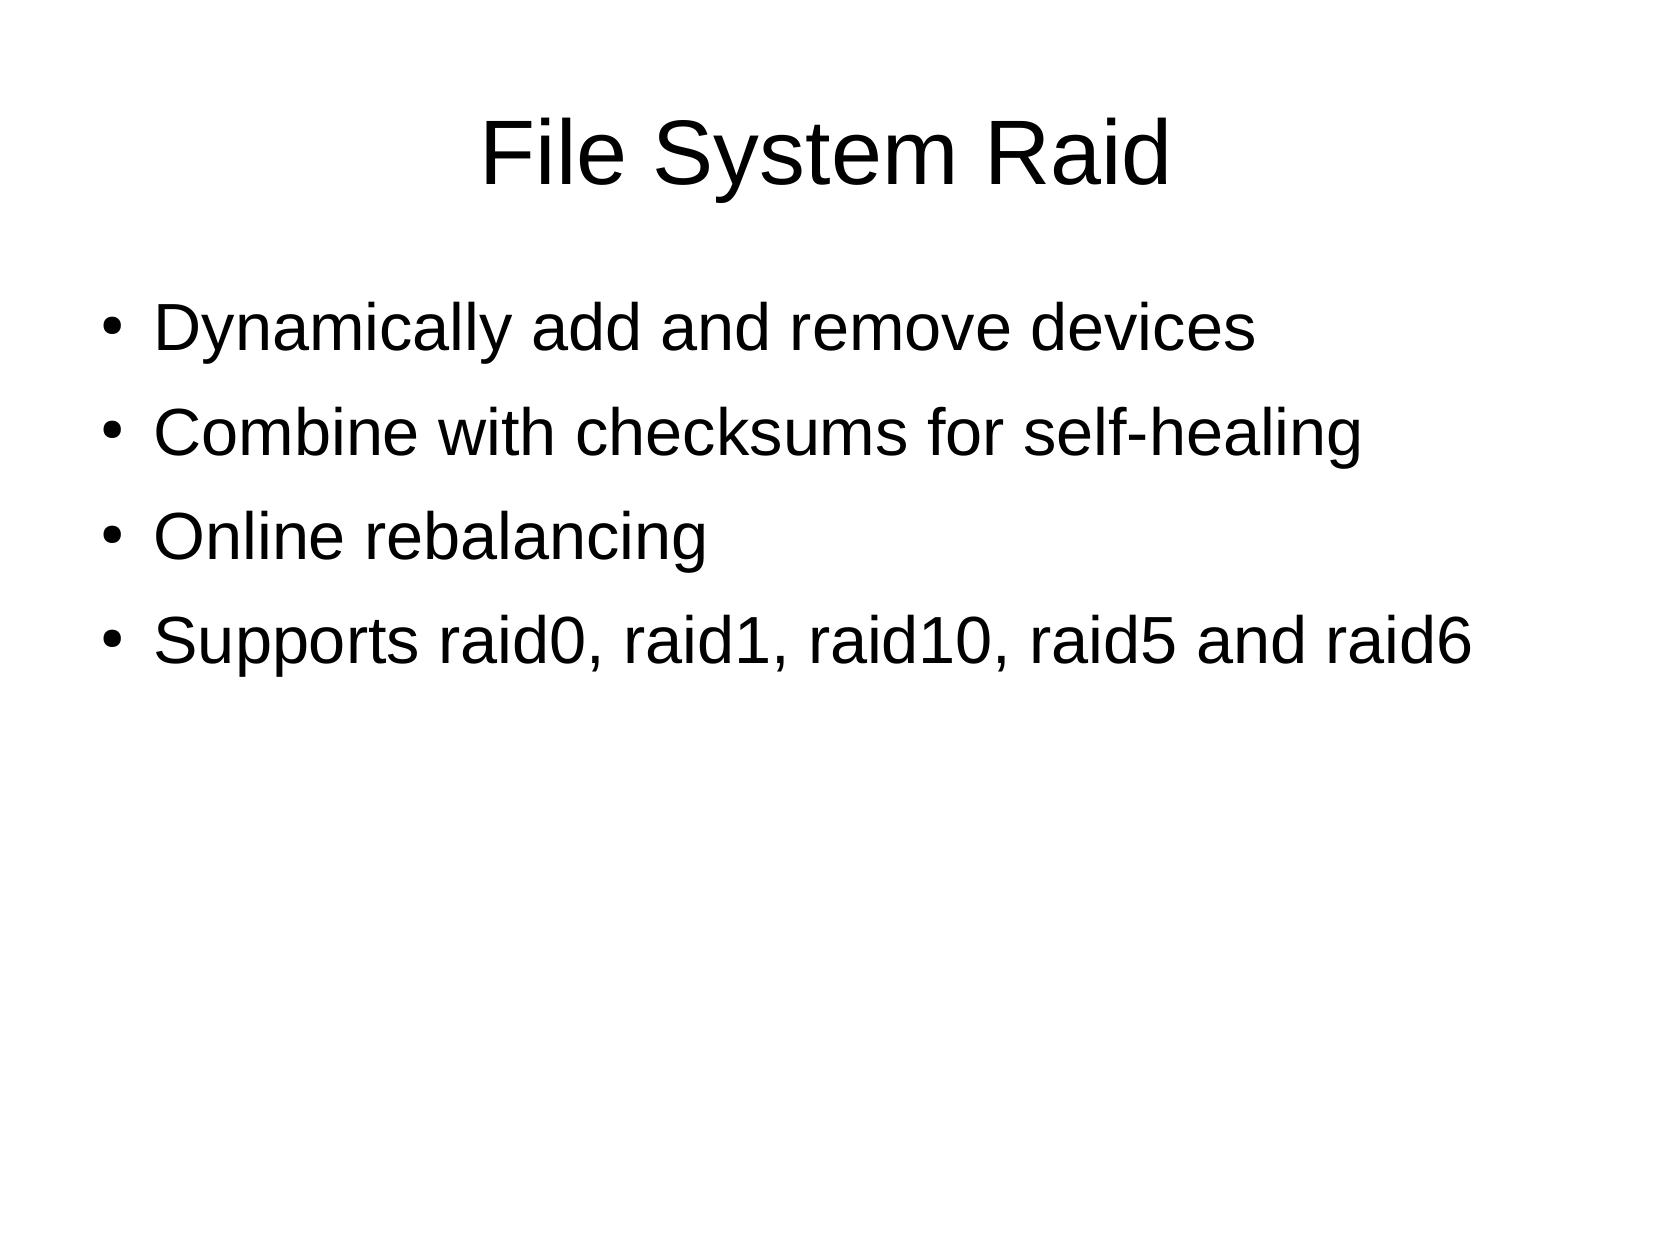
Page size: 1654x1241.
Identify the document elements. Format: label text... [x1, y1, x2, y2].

list Dynamically add and remove devices Combine with checksums for self-healing Online rebalancing Supports raid0, raid1, raid10, raid5 and raid6 [82, 290, 1571, 1010]
title File System Raid [82, 49, 1571, 257]
